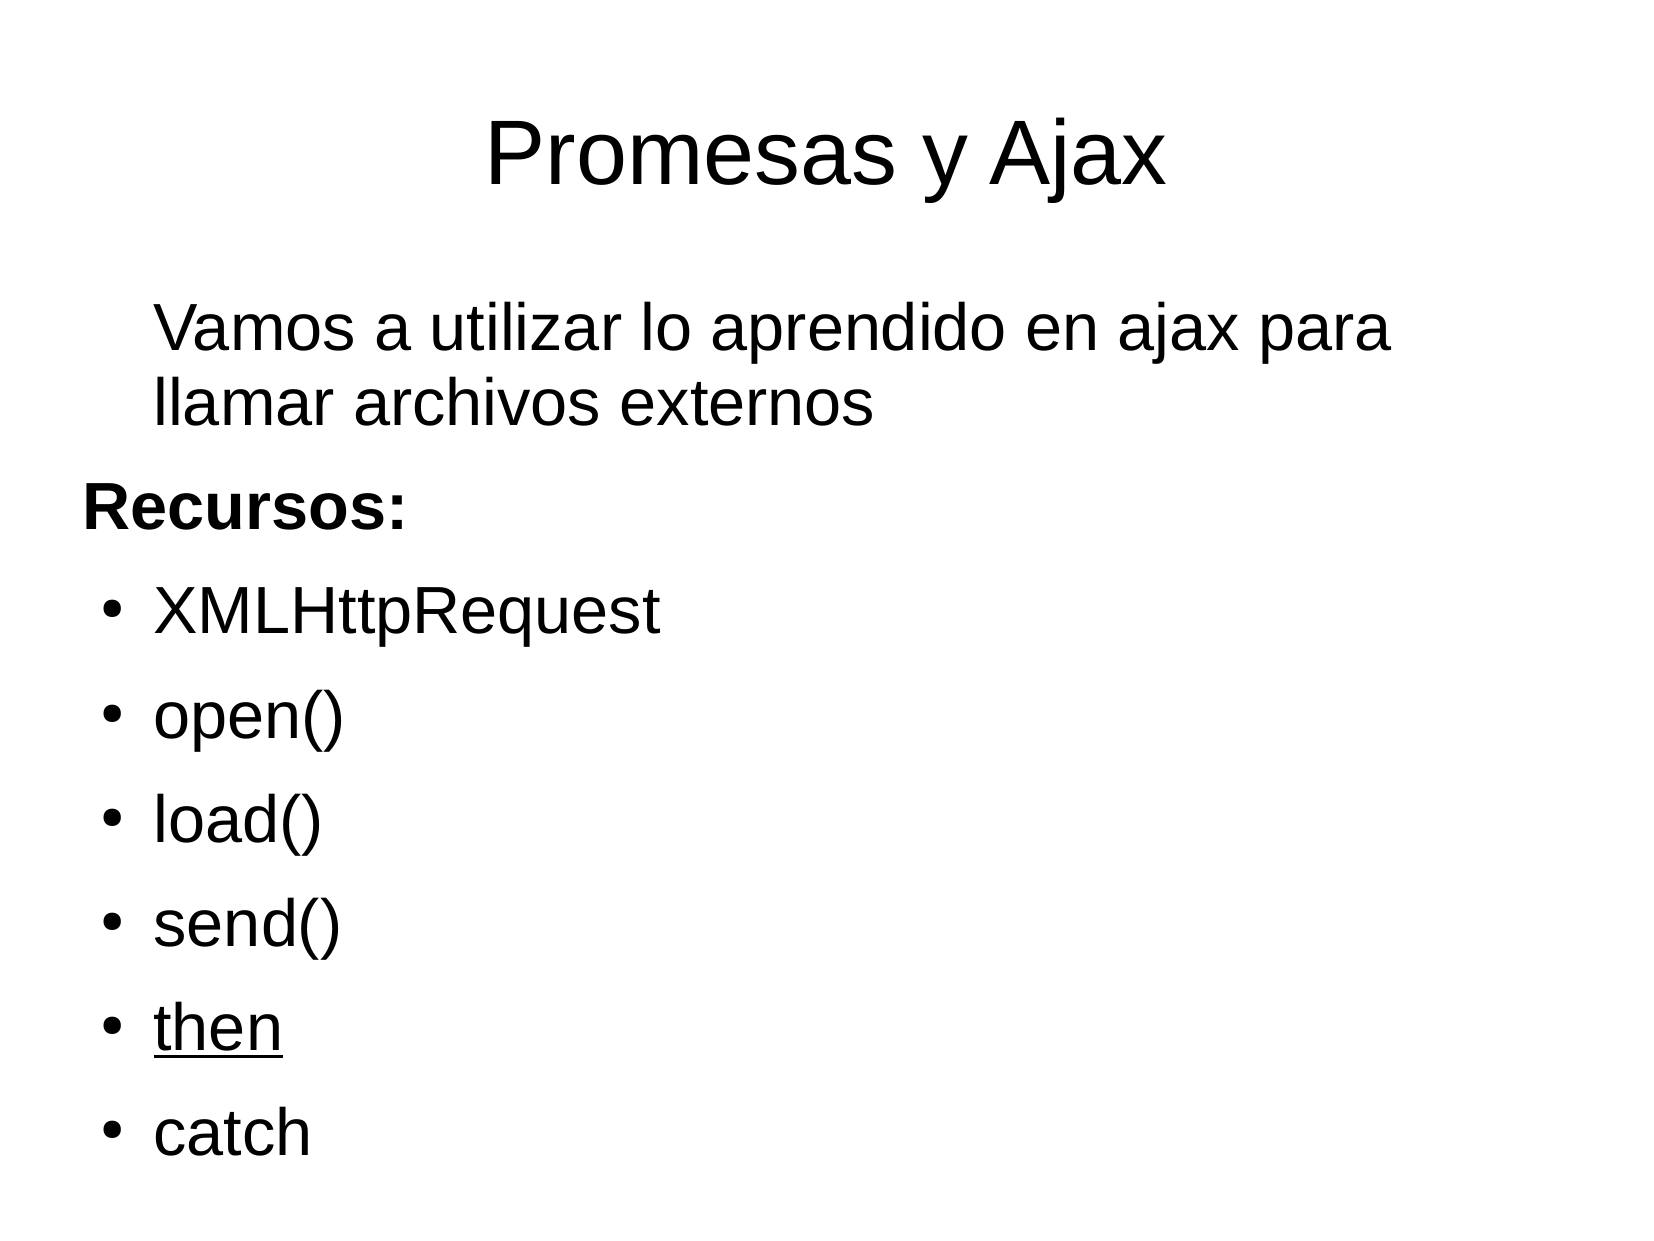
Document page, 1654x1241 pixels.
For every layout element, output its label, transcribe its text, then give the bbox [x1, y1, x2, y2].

title Promesas y Ajax [82, 49, 1571, 257]
list Vamos a utilizar lo aprendido en ajax para llamar archivos externos Recursos: XMLHttpRequest open() load() send() then catch [82, 290, 1571, 1168]
